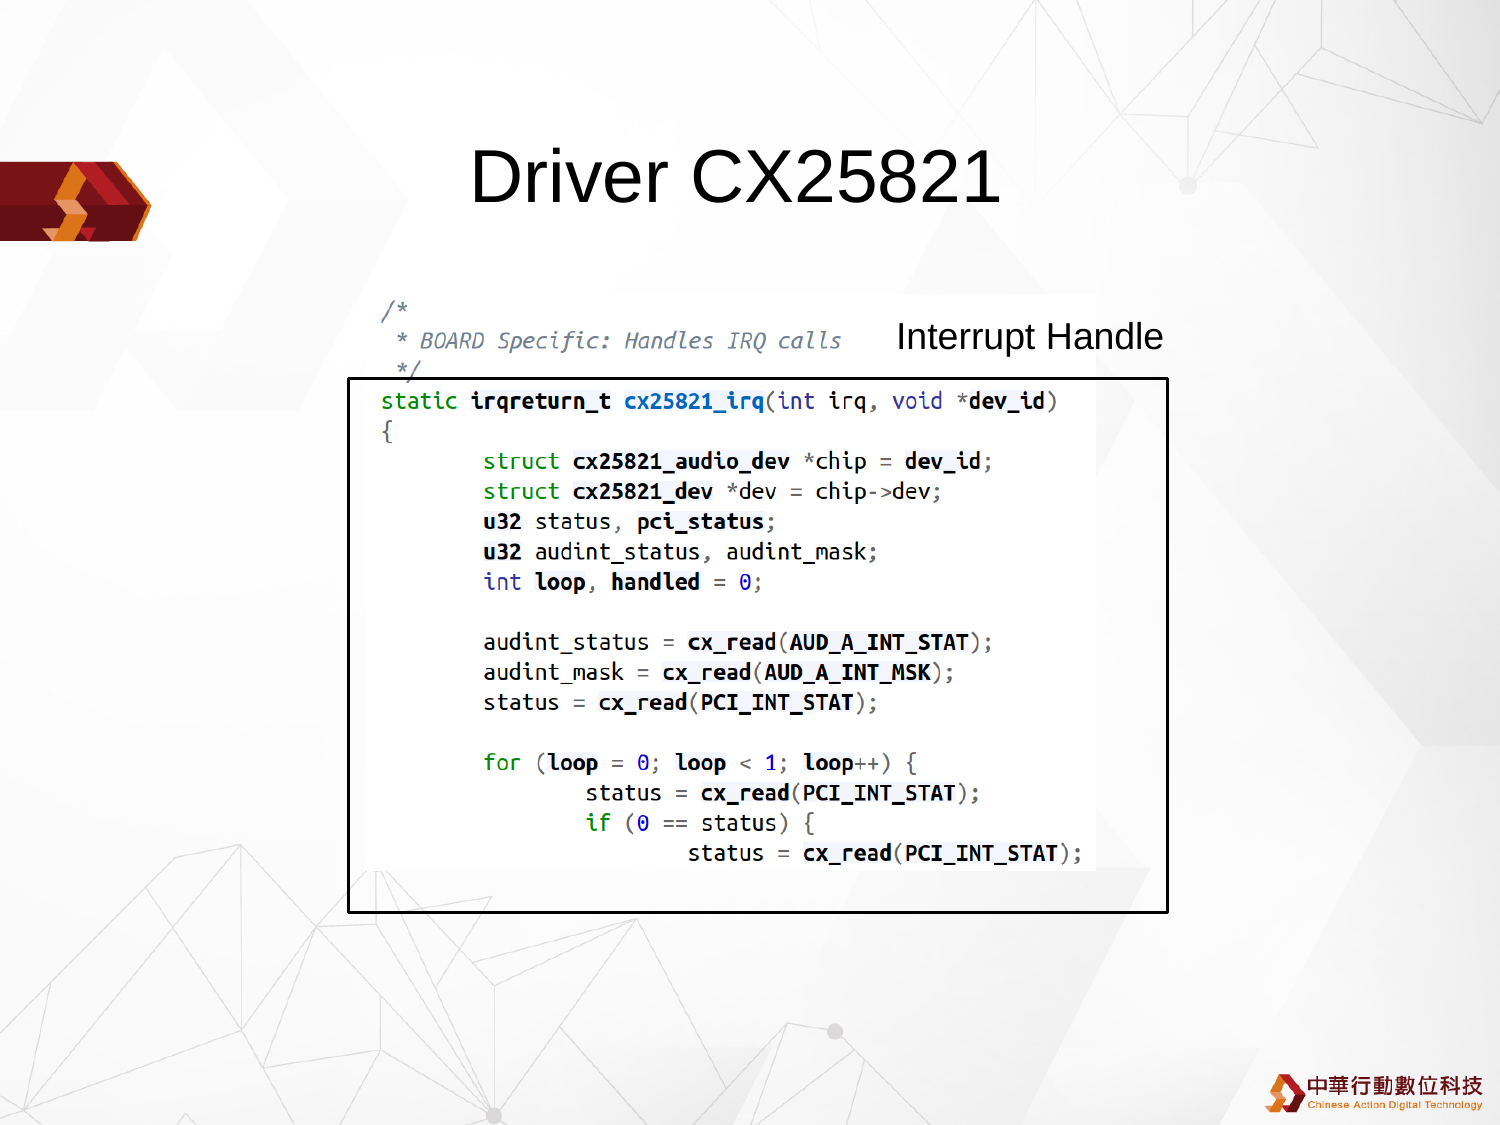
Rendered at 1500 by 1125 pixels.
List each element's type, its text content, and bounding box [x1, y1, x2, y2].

text_box Interrupt Handle [881, 304, 1188, 365]
picture [0, 0, 1500, 1125]
title Driver CX25821 [106, 101, 1366, 254]
